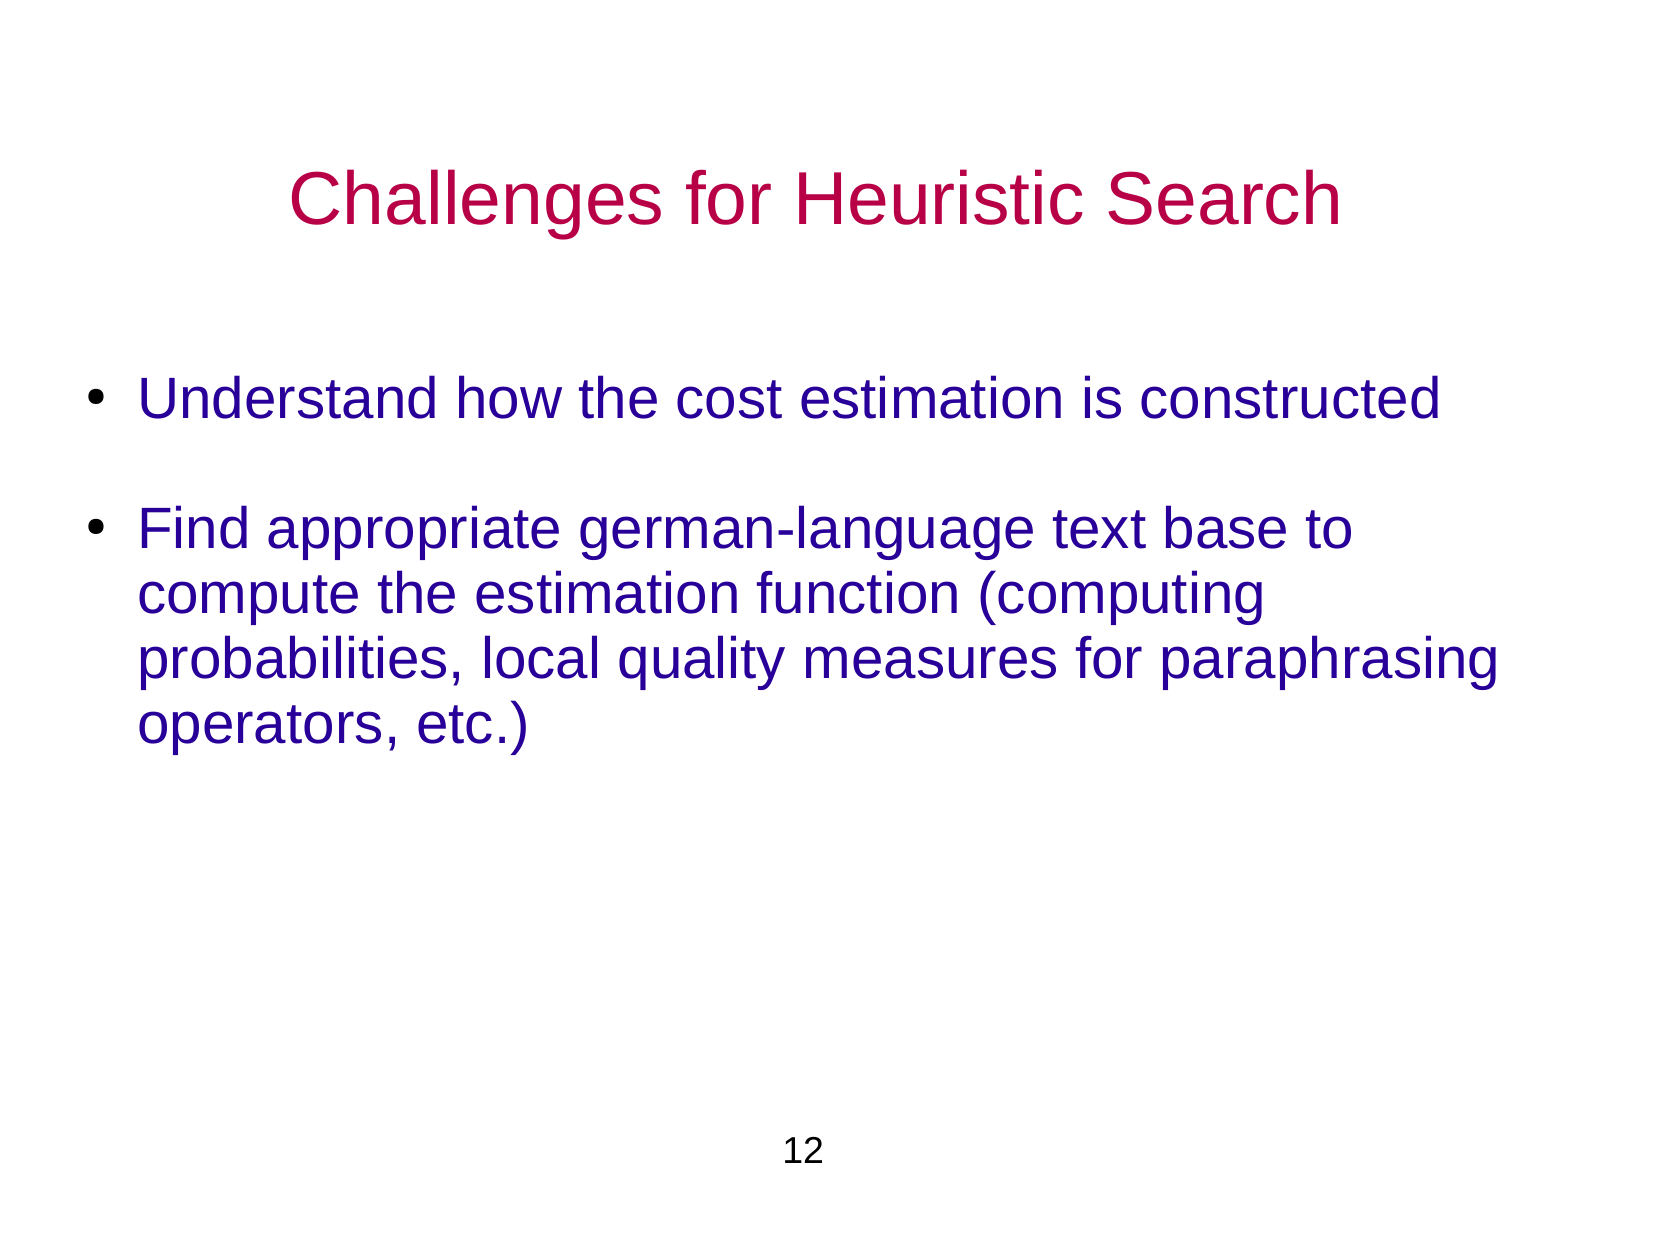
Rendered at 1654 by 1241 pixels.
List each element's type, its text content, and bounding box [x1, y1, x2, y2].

text_box Challenges for Heuristic Search [273, 149, 1380, 249]
text_box Understand how the cost estimation is constructed Find appropriate german-language text base to compute the estimation function (computing probabilities, local quality measures for paraphrasing operators, etc.) [70, 358, 1518, 946]
text_box 12 [767, 1122, 851, 1179]
